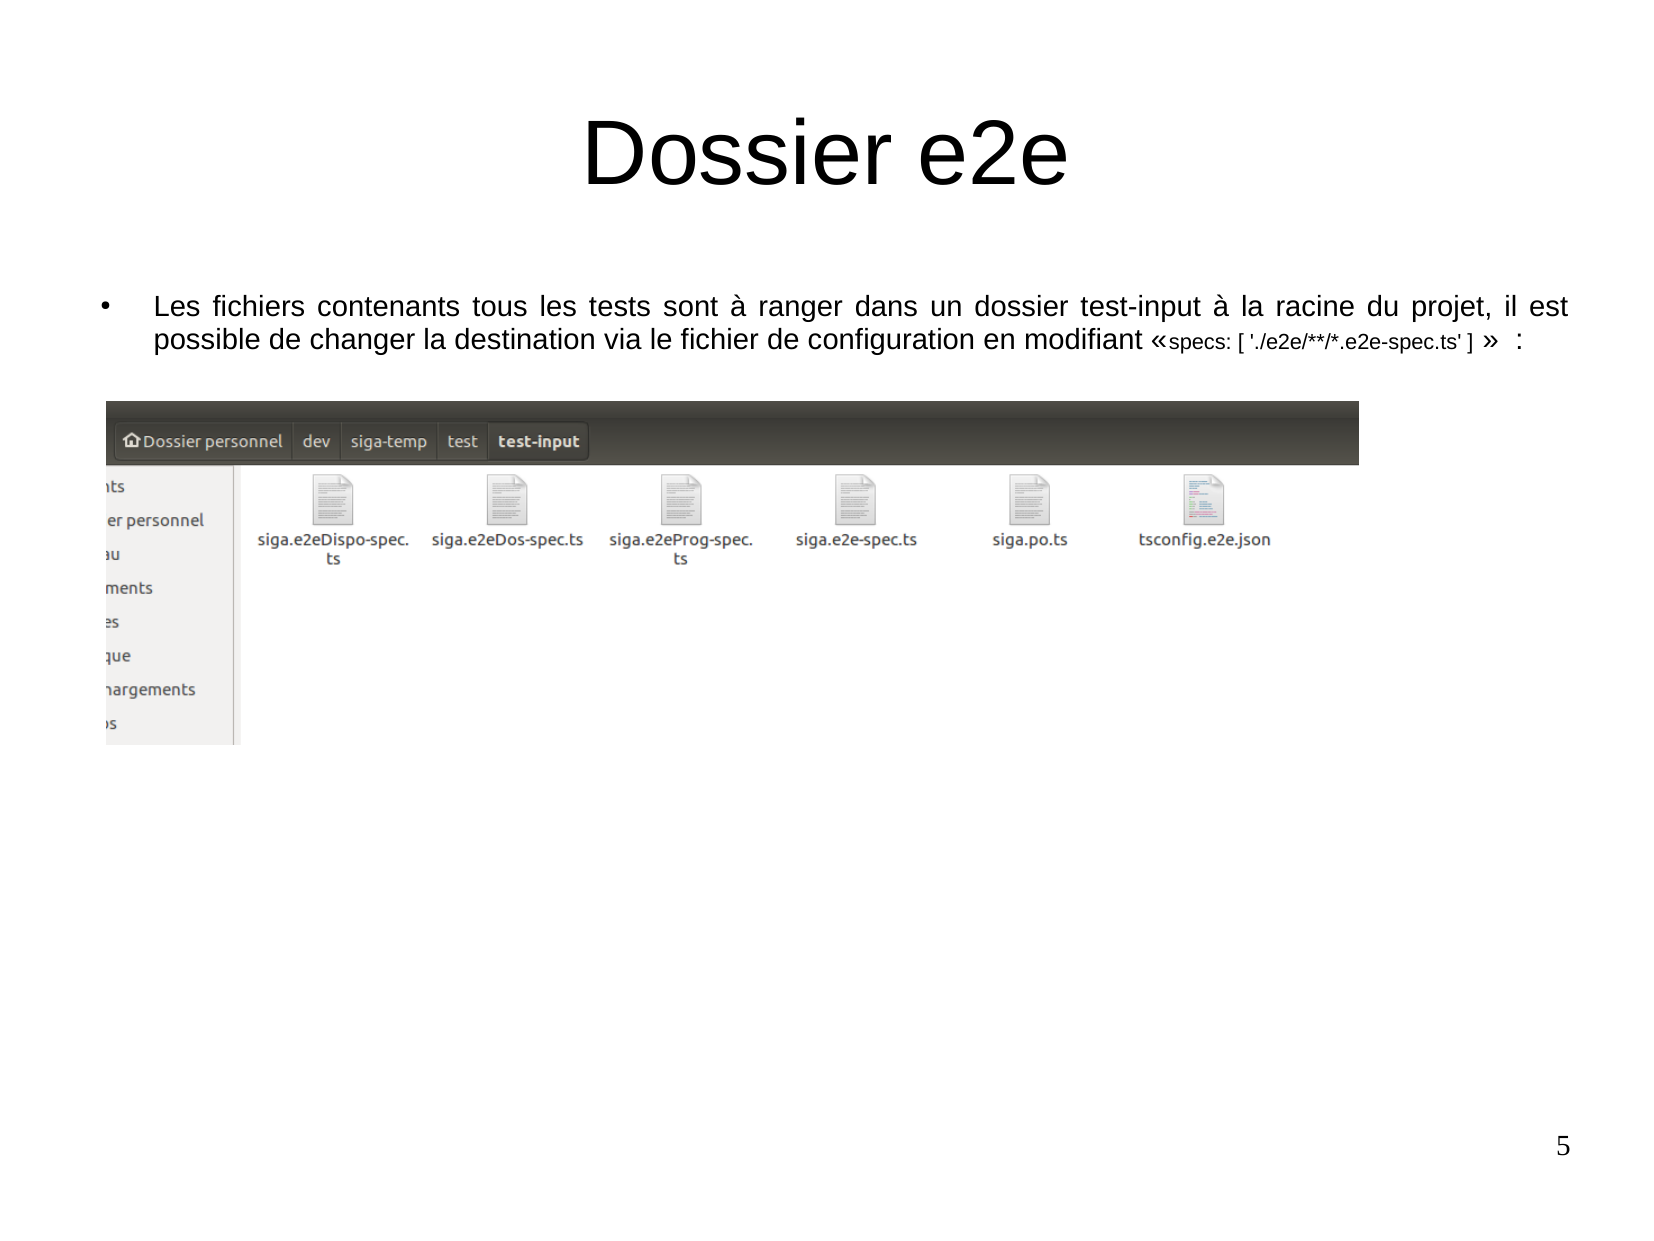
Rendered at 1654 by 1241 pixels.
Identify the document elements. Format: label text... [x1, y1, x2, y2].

list Les fichiers contenants tous les tests sont à ranger dans un dossier test-input à la racine du projet, il est possible de changer la destination via le fichier de configuration en modifiant «specs: [ './e2e/**/*.e2e-spec.ts' ] » : [82, 290, 1571, 1010]
picture [106, 401, 1359, 745]
title Dossier e2e [82, 49, 1571, 257]
